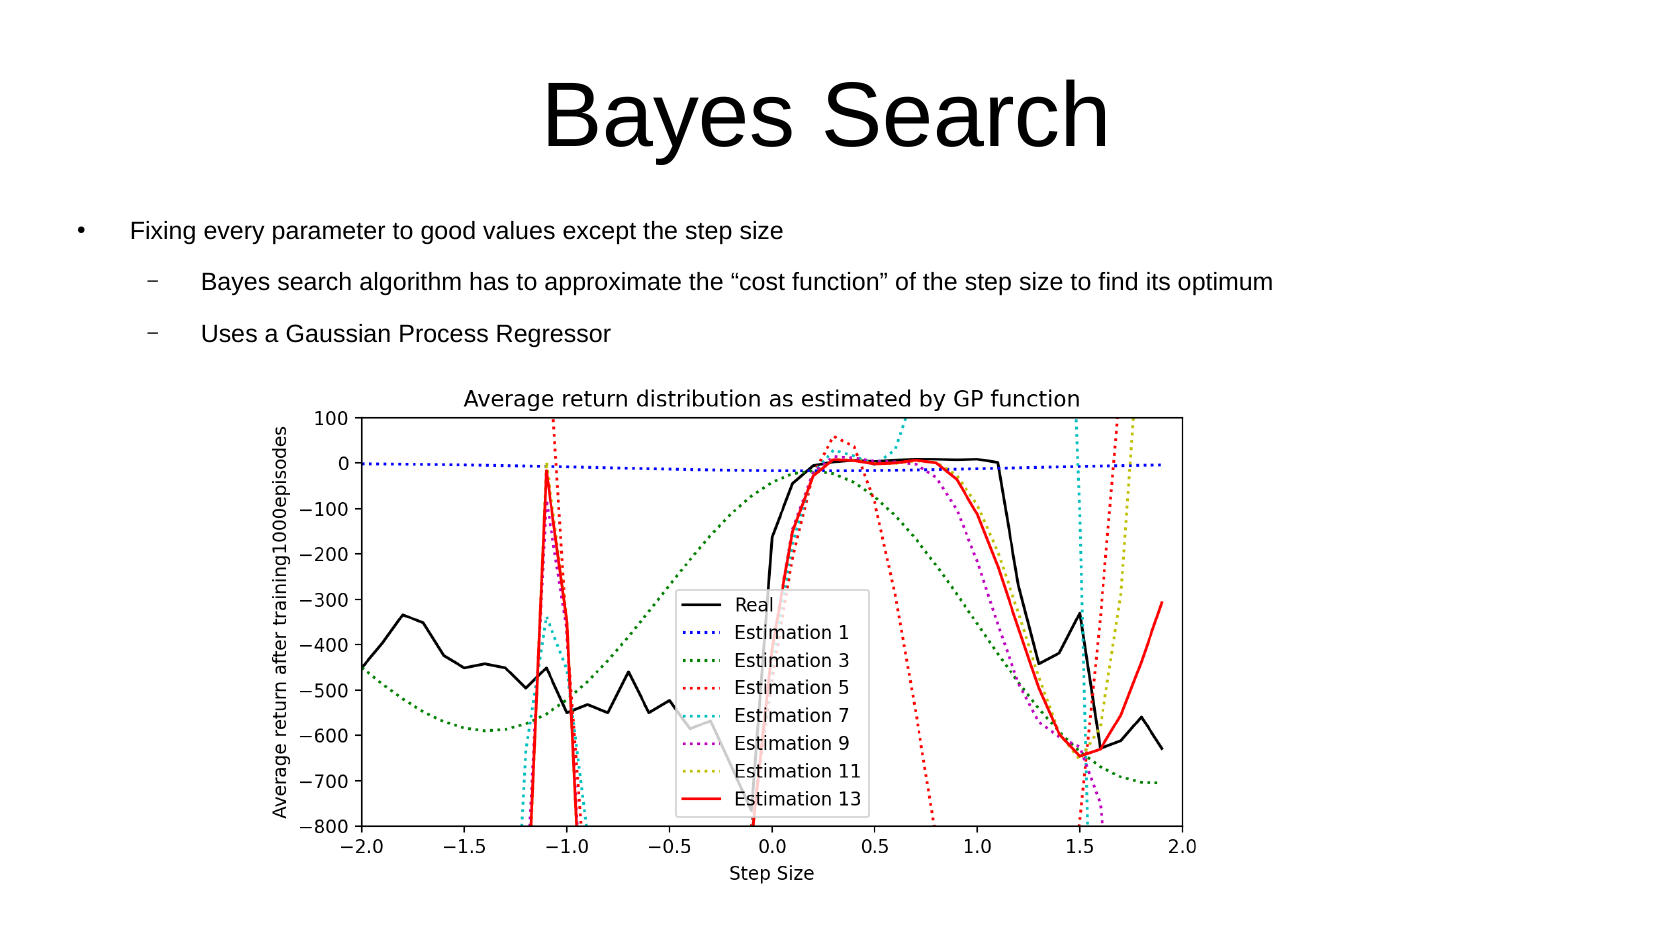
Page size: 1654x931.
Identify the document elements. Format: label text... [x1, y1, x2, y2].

list Fixing every parameter to good values except the step size Bayes search algorithm has to approximate the “cost function” of the step size to find its optimum Uses a Gaussian Process Regressor [59, 216, 1548, 756]
title Bayes Search [82, 37, 1571, 193]
picture [229, 354, 1288, 884]
